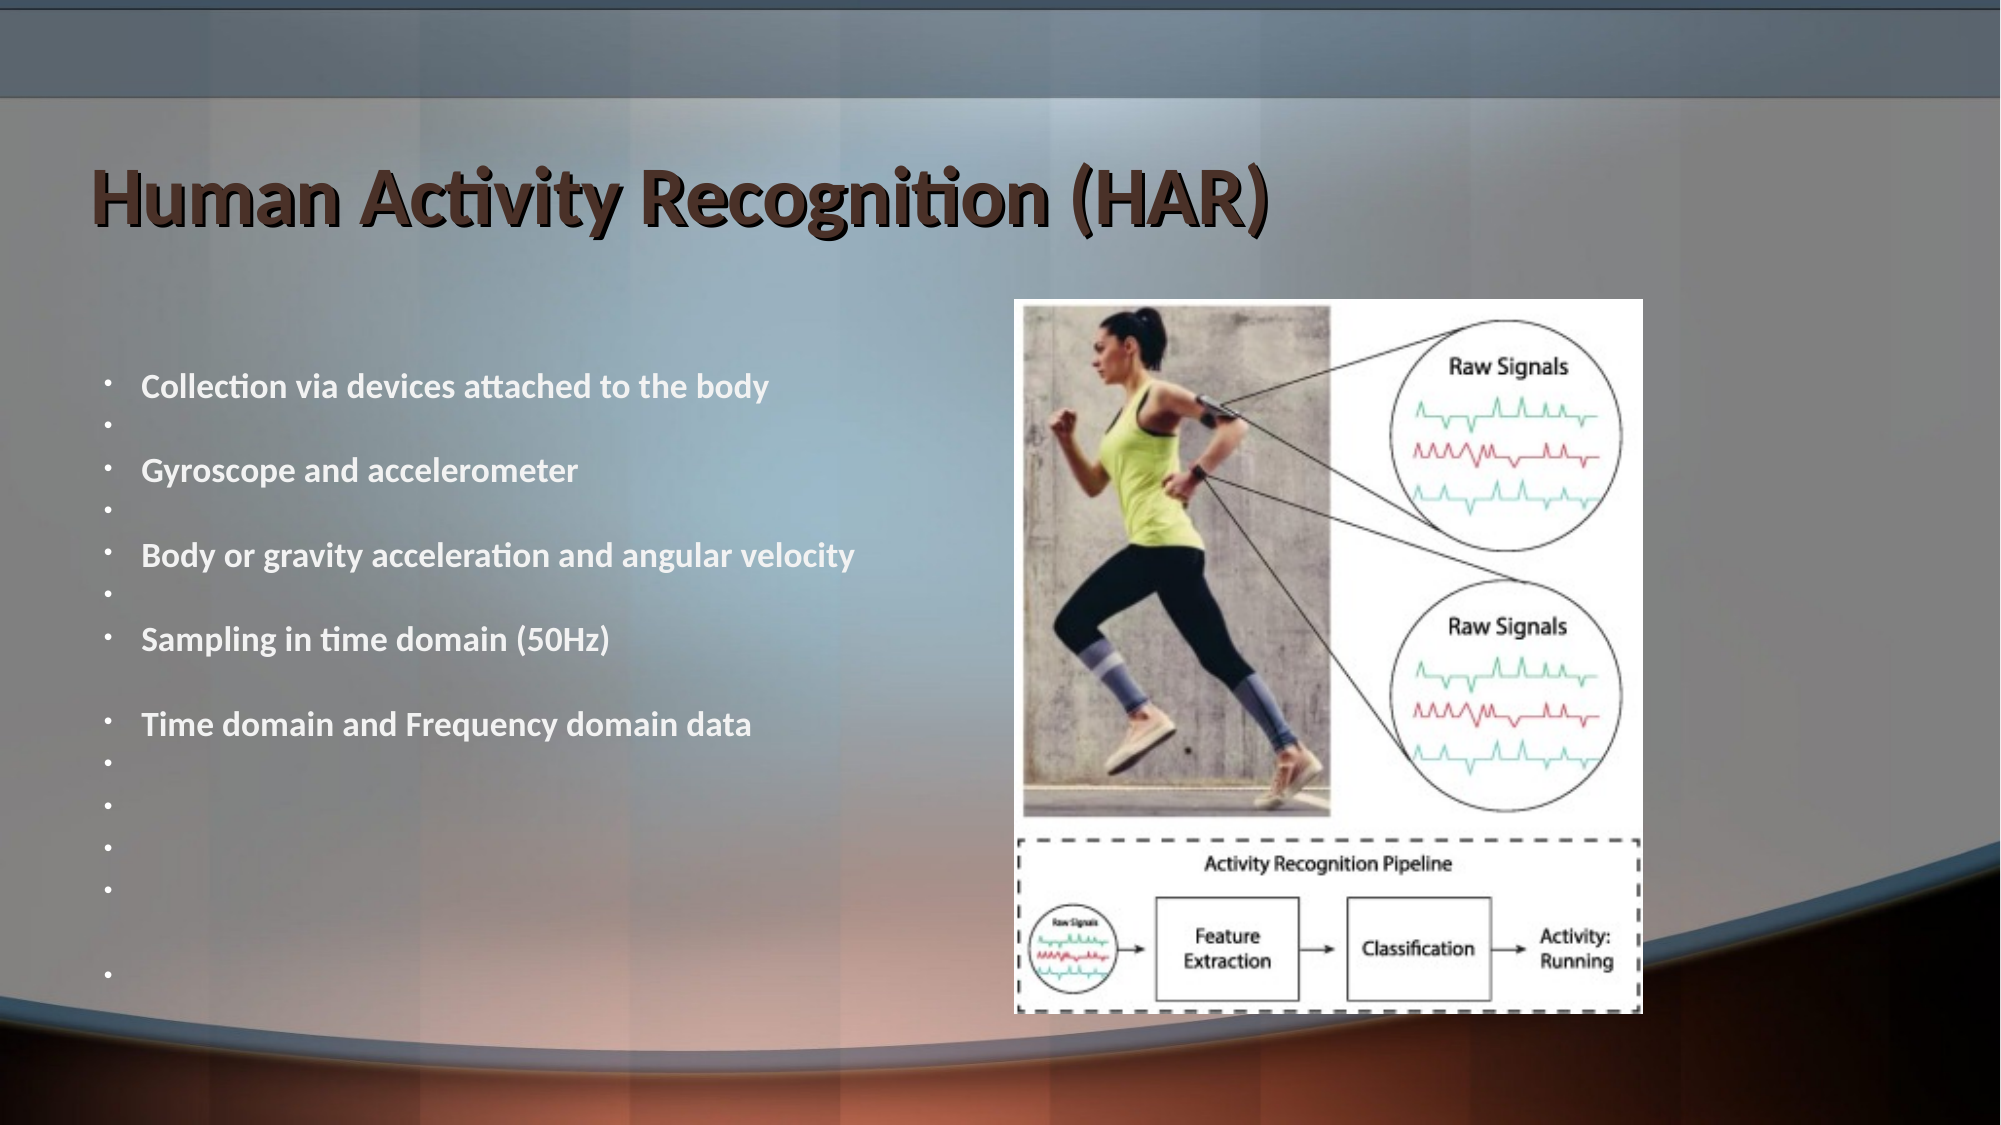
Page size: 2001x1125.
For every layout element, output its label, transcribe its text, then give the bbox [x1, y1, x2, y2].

list Collection via devices attached to the body Gyroscope and accelerometer Body or gravity acceleration and angular velocity Sampling in time domain (50Hz) Time domain and Frequency domain data [88, 299, 878, 1014]
picture [1014, 299, 1643, 1014]
title Human Activity Recognition (HAR) [75, 104, 1732, 294]
